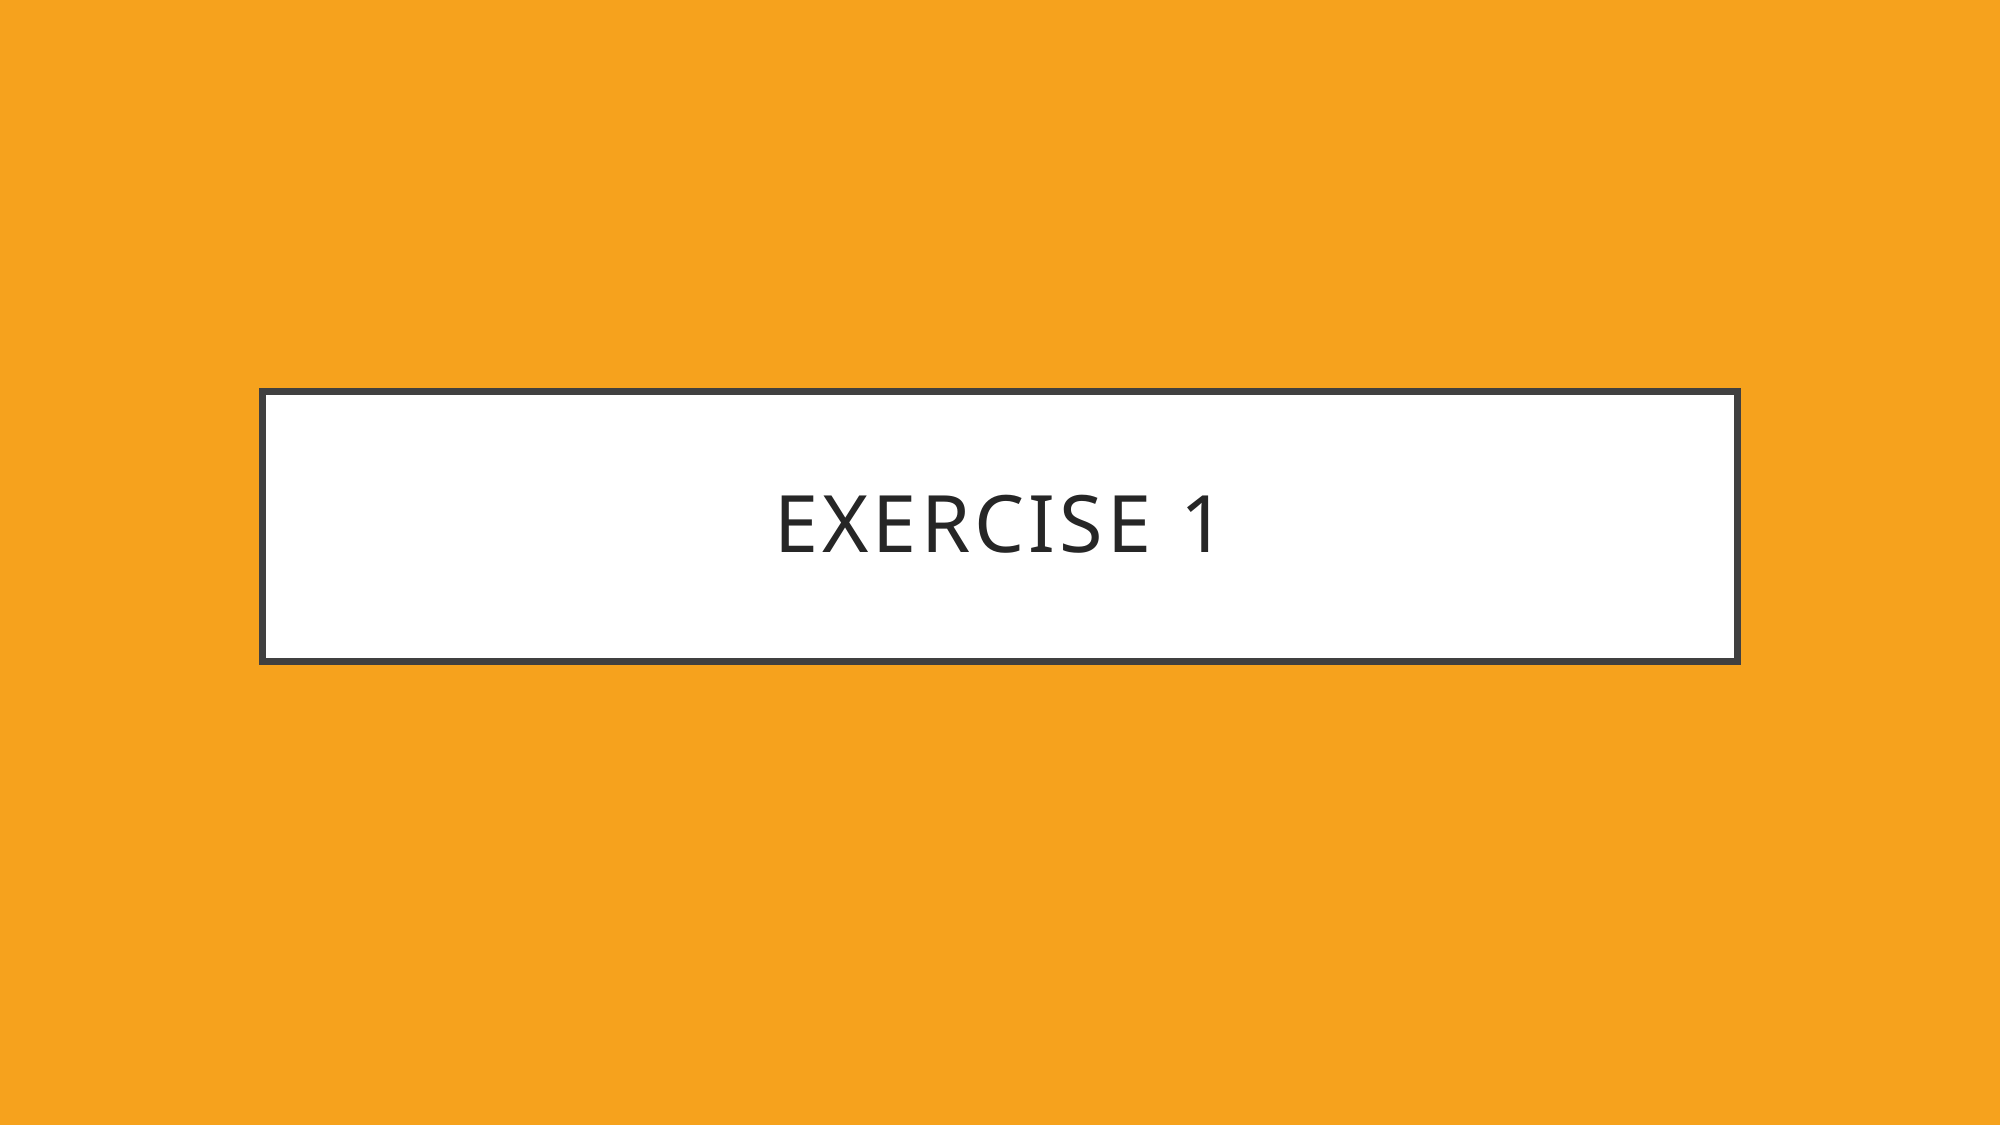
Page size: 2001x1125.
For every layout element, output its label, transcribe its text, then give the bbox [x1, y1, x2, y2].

title Exercise 1 [262, 391, 1738, 662]
